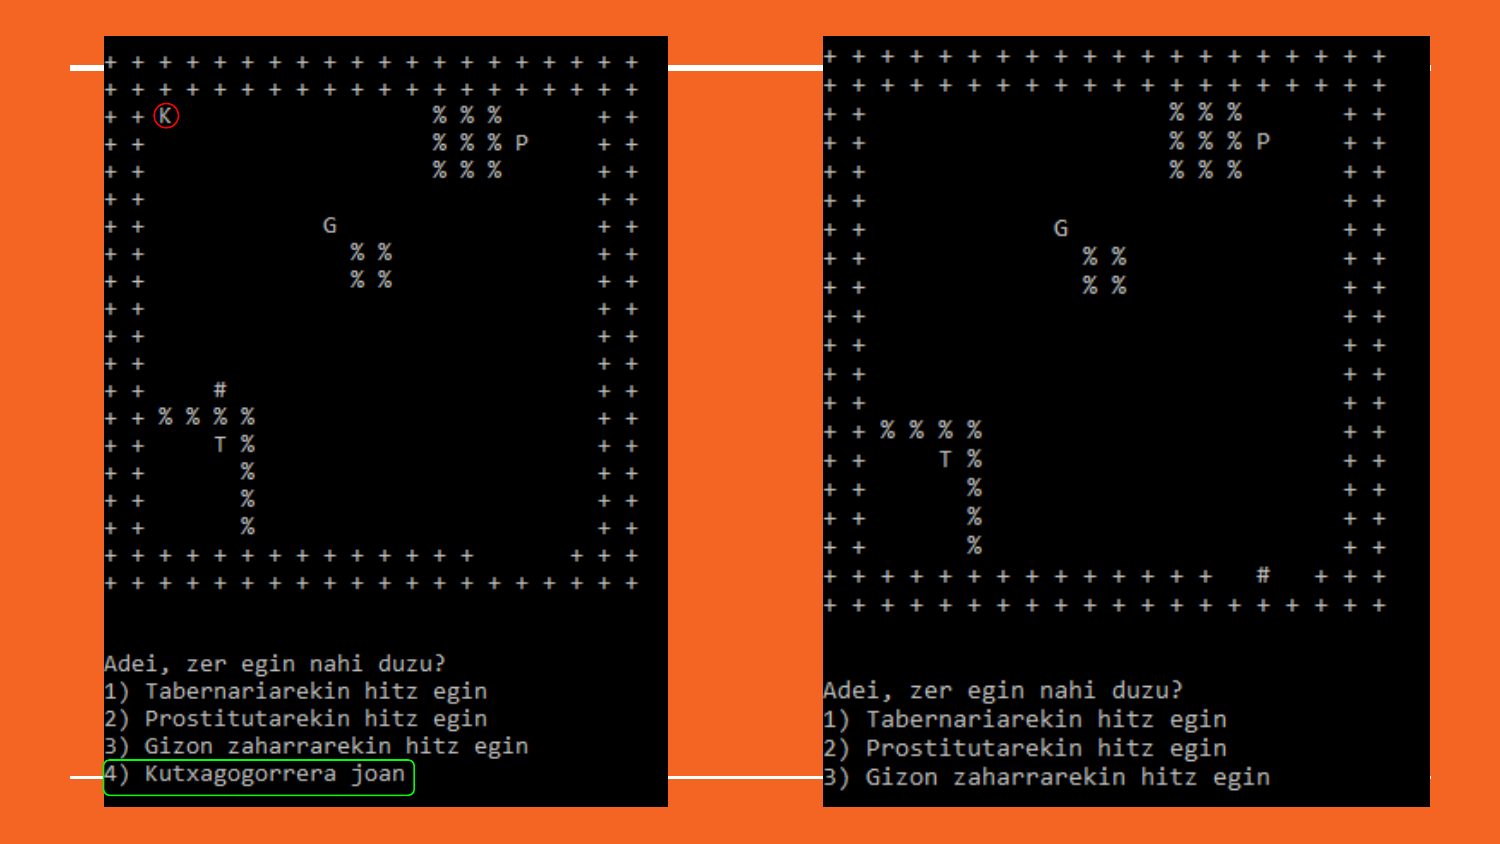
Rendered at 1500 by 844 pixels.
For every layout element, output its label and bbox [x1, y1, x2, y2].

picture [105, 761, 413, 794]
picture [823, 36, 1430, 807]
picture [104, 36, 668, 807]
